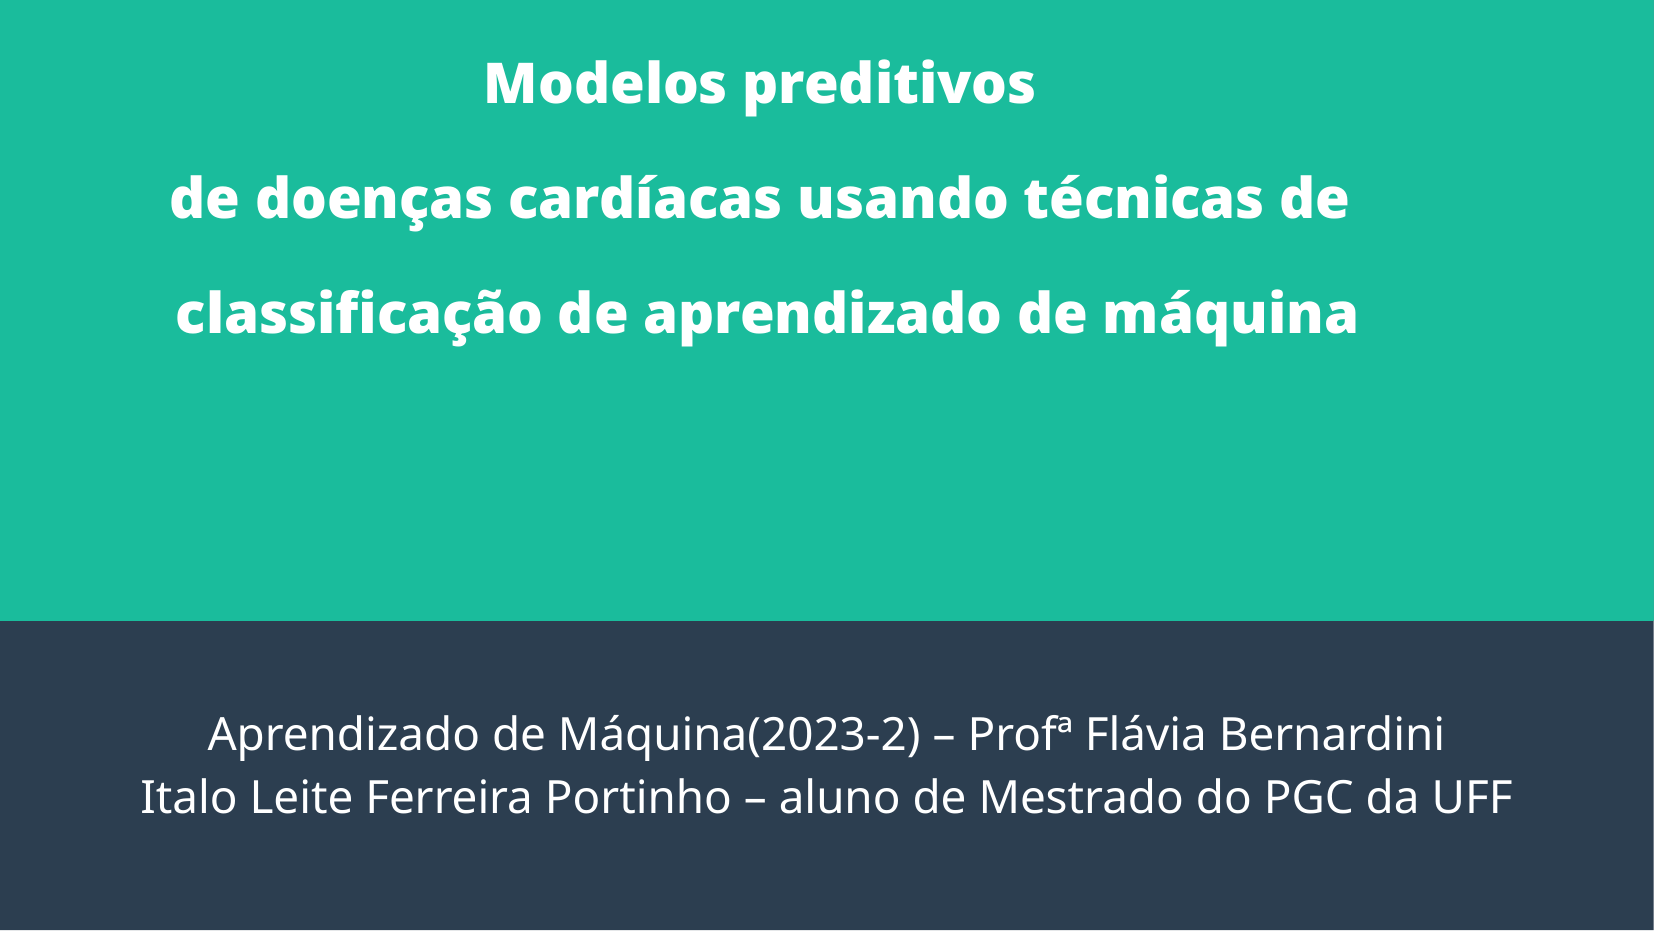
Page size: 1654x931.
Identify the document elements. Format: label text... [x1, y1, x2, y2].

title Modelos preditivos de doenças cardíacas usando técnicas de classificação de aprendizado de máquina [0, 18, 1536, 336]
subtitle Aprendizado de Máquina(2023-2) – Profª Flávia Bernardini Italo Leite Ferreira Portinho – aluno de Mestrado do PGC da UFF [59, 642, 1595, 886]
